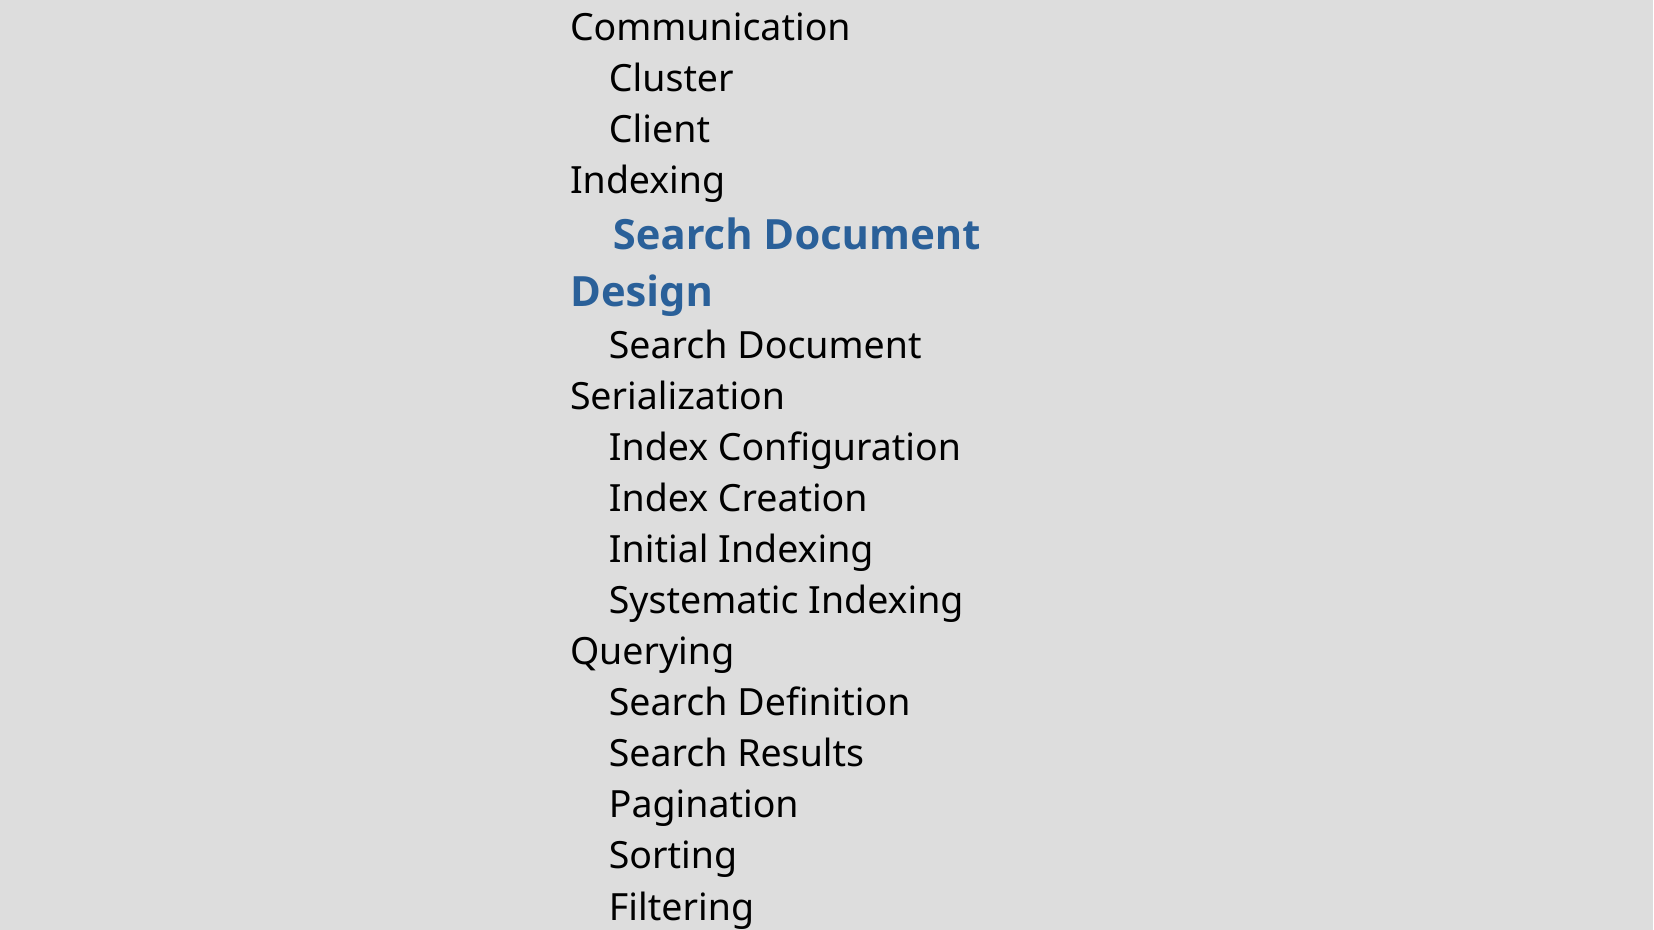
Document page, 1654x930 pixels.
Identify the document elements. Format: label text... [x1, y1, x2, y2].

subtitle Communication Cluster Client Indexing Search Document Design Search Document Serialization Index Configuration Index Creation Initial Indexing Systematic Indexing Querying Search Definition Search Results Pagination Sorting Filtering [570, 29, 1081, 902]
